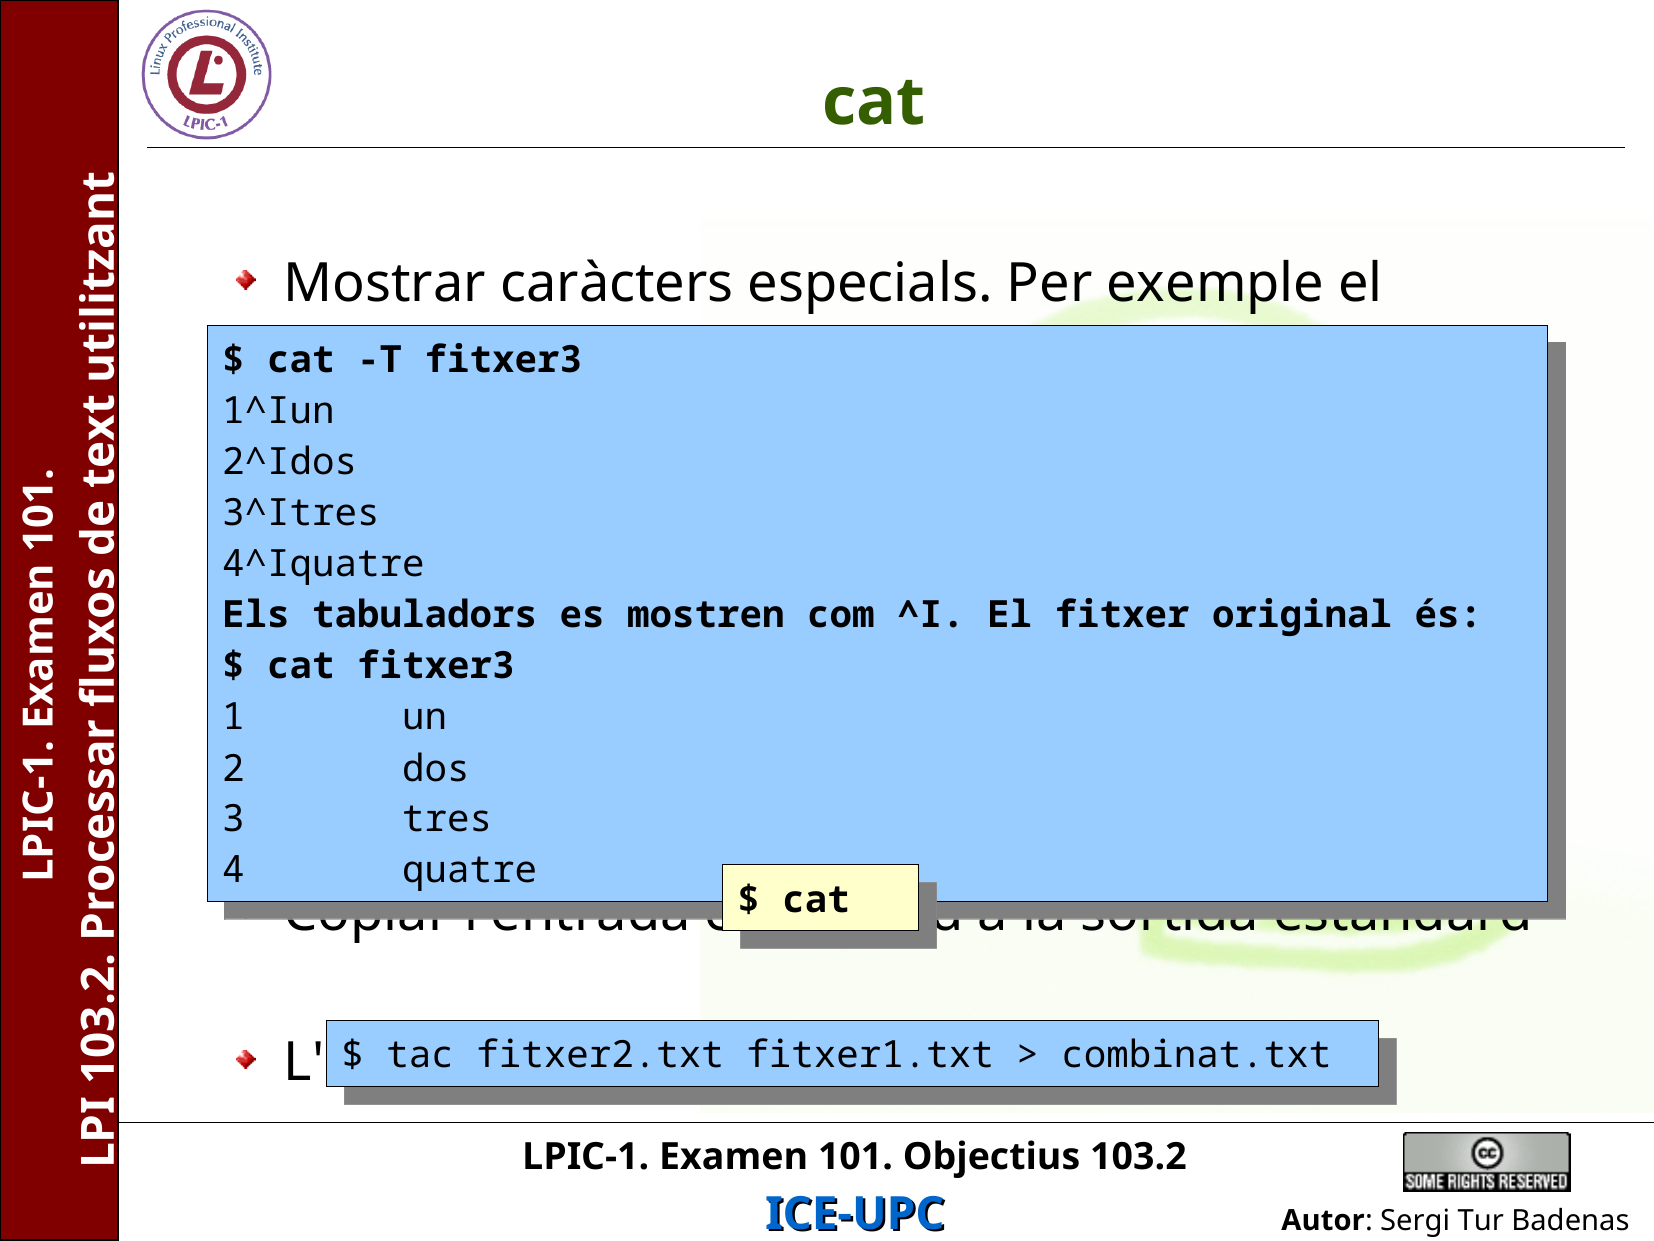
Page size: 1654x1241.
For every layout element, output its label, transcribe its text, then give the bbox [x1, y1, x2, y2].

picture [1403, 1132, 1571, 1192]
picture [135, 5, 277, 55]
picture [700, 217, 1654, 1113]
text_box $ cat -T fitxer3 1^Iun 2^Idos 3^Itres 4^Iquatre Els tabuladors es mostren com ^I. El fitxer original és: $ cat fitxer3 1 un 2 dos 3 tres 4 quatre [207, 325, 1548, 753]
text_box $ tac fitxer2.txt fitxer1.txt > combinat.txt [326, 1020, 1379, 1073]
text_box $ cat [722, 864, 919, 918]
list Mostrar caràcters especials. Per exemple el tabulador: Copiar l'entrada estàndard a la sortida estàndard L'ordre tac concatena al reves [141, 242, 1630, 1078]
title cat [129, 55, 1619, 142]
